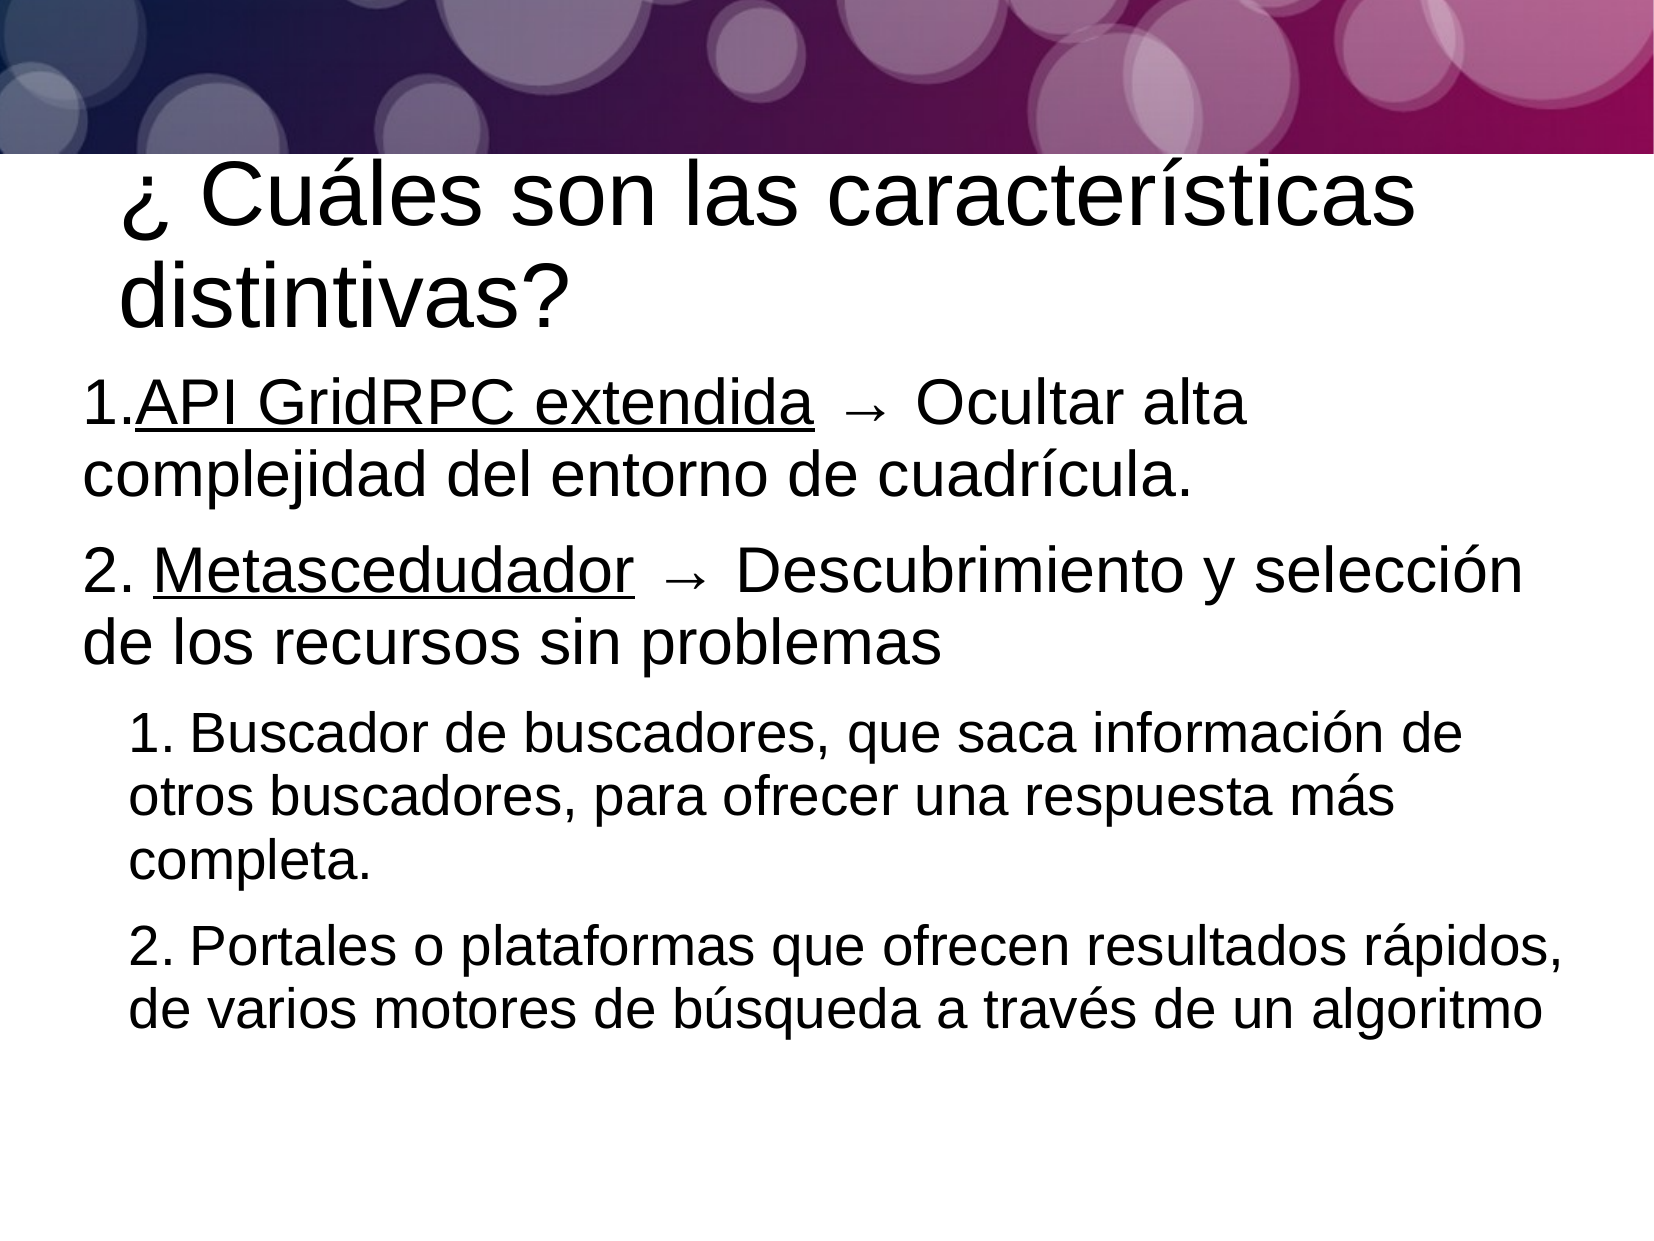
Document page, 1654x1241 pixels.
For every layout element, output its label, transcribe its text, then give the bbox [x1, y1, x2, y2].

title ¿ Cuáles son las características distintivas? [82, 142, 1571, 348]
list API GridRPC extendida → Ocultar alta complejidad del entorno de cuadrícula. Metascedudador → Descubrimiento y selección de los recursos sin problemas Buscador de buscadores, que saca información de otros buscadores, para ofrecer una respuesta más completa. Portales o plataformas que ofrecen resultados rápidos, de varios motores de búsqueda a través de un algoritmo [82, 366, 1571, 1087]
picture [0, 0, 1654, 154]
